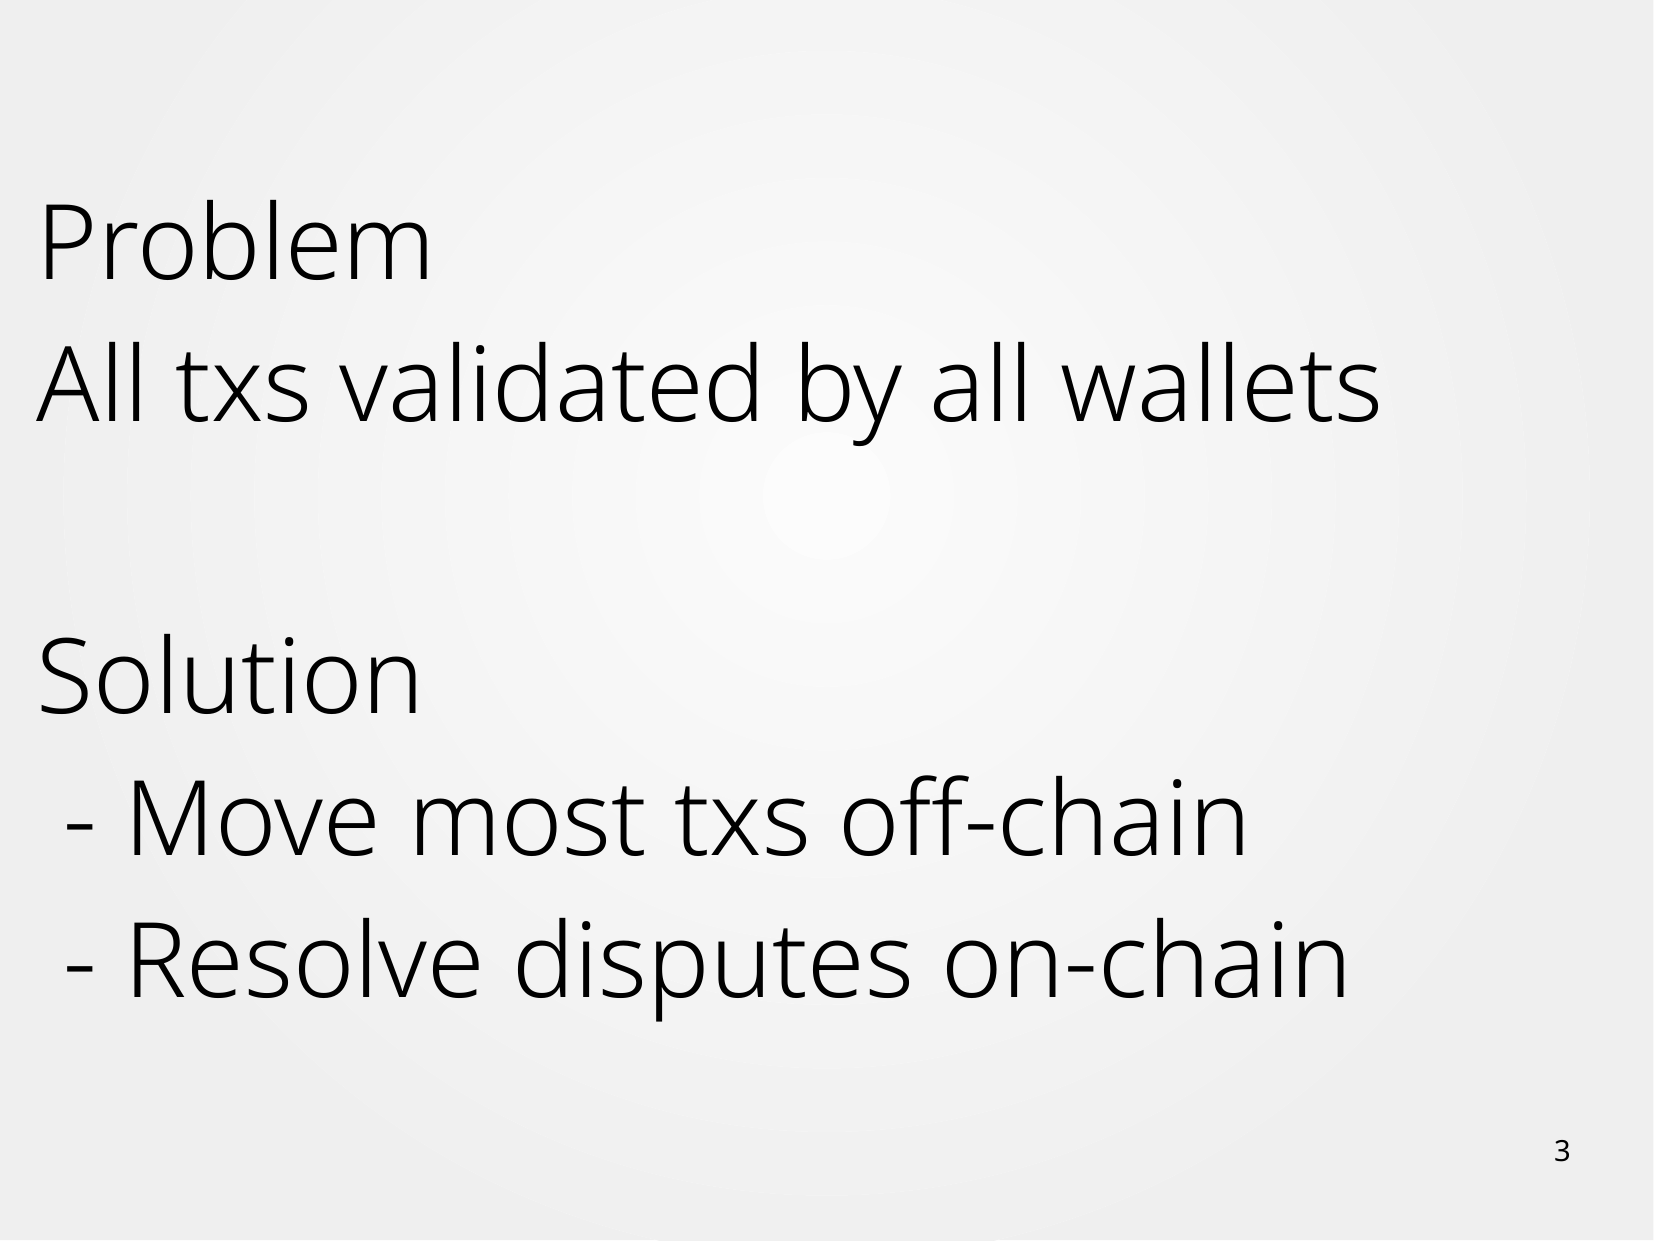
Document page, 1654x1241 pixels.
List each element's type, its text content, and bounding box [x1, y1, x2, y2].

title Problem All txs validated by all wallets [36, 118, 1617, 502]
title Solution - Move most txs off-chain - Resolve disputes on-chain [36, 602, 1617, 987]
